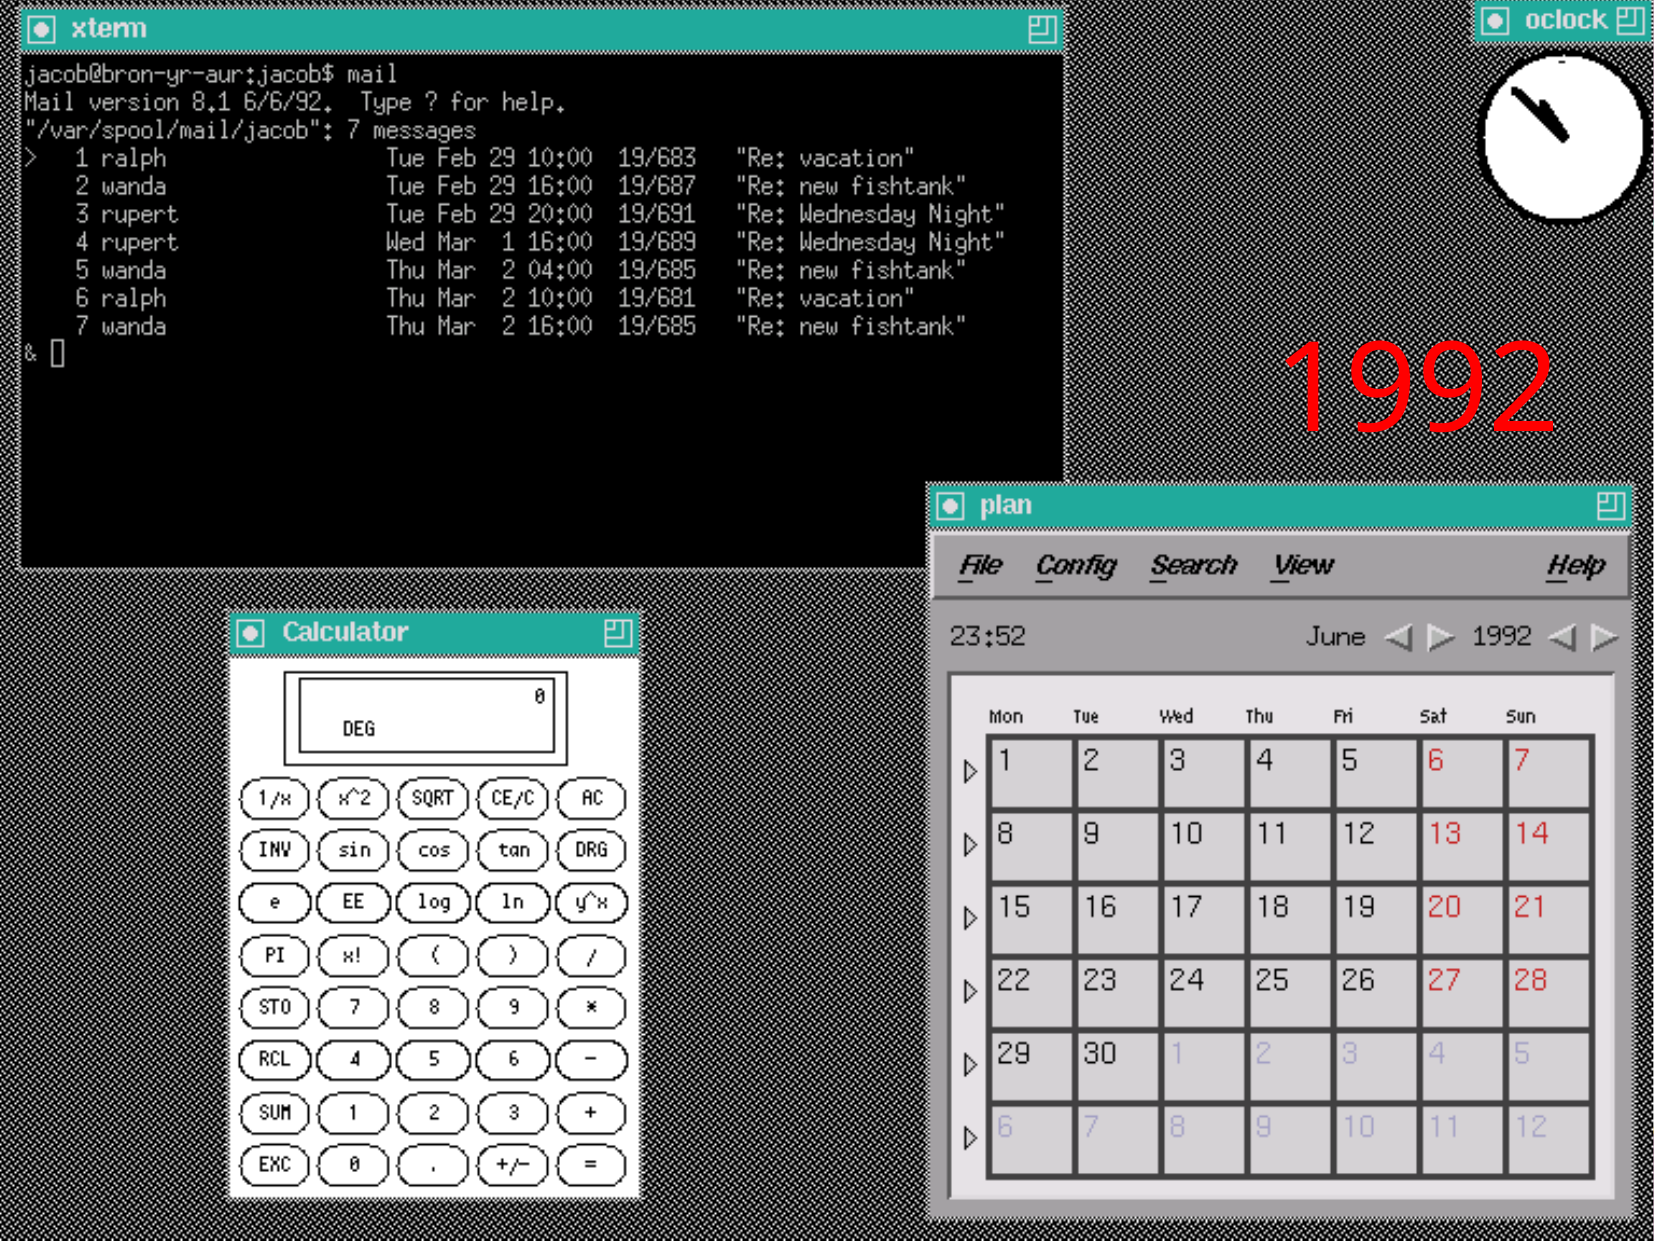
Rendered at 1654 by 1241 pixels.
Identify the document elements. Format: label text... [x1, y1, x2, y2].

text_box 1992 [1274, 298, 1537, 444]
picture [0, 0, 1654, 1241]
